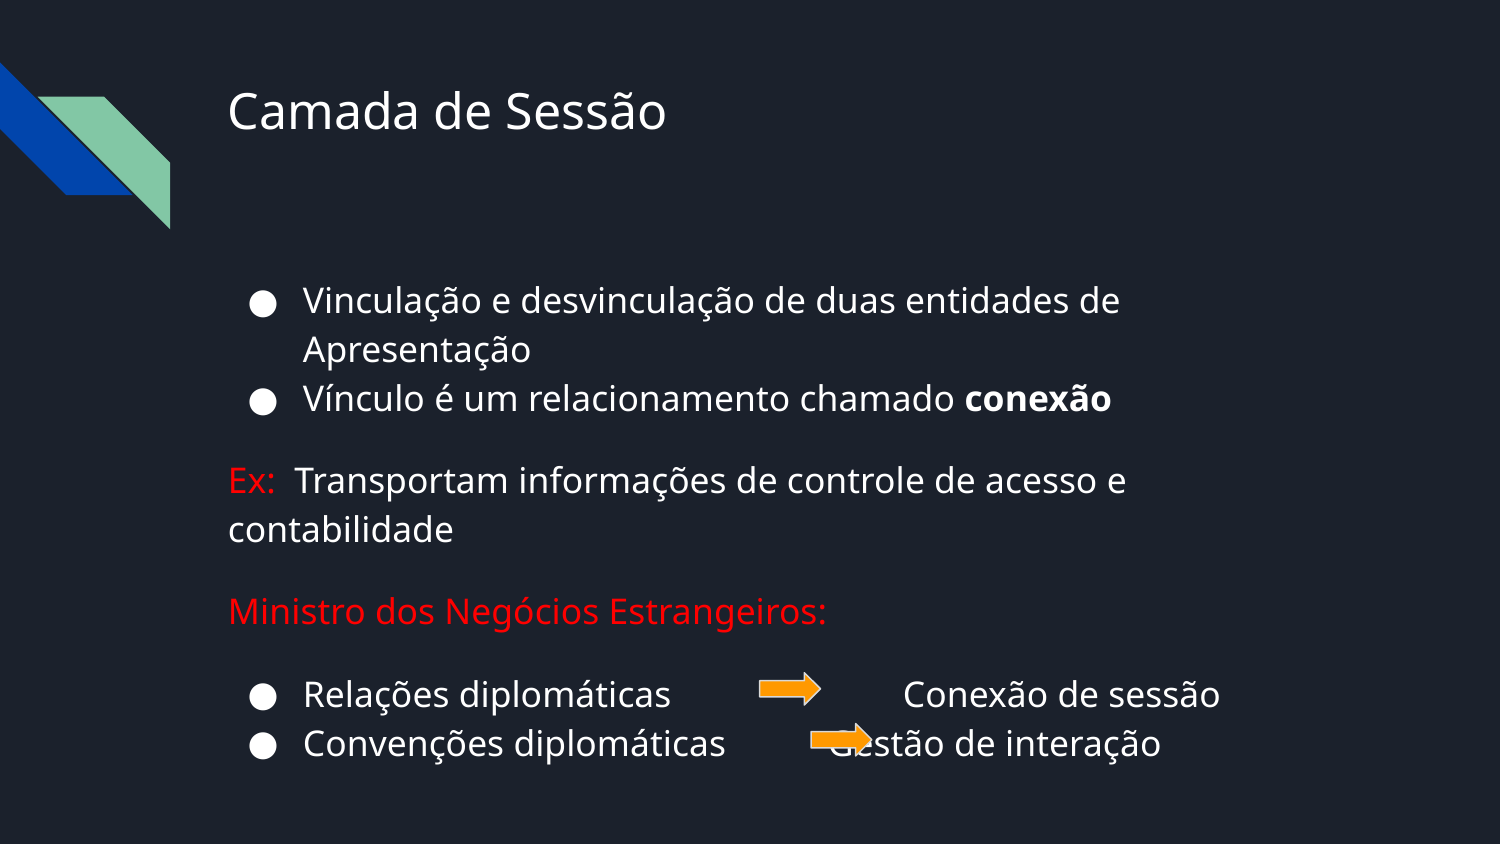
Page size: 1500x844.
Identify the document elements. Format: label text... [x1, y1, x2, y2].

text_box [811, 723, 872, 756]
list Vinculação e desvinculação de duas entidades de Apresentação Vínculo é um relacionamento chamado conexão Ex: Transportam informações de controle de acesso e contabilidade Ministro dos Negócios Estrangeiros: Relações diplomáticas Conexão de sessão Convenções diplomáticas Gestão de interação [212, 257, 1368, 735]
text_box [759, 672, 821, 706]
title Camada de Sessão [212, 64, 1368, 215]
